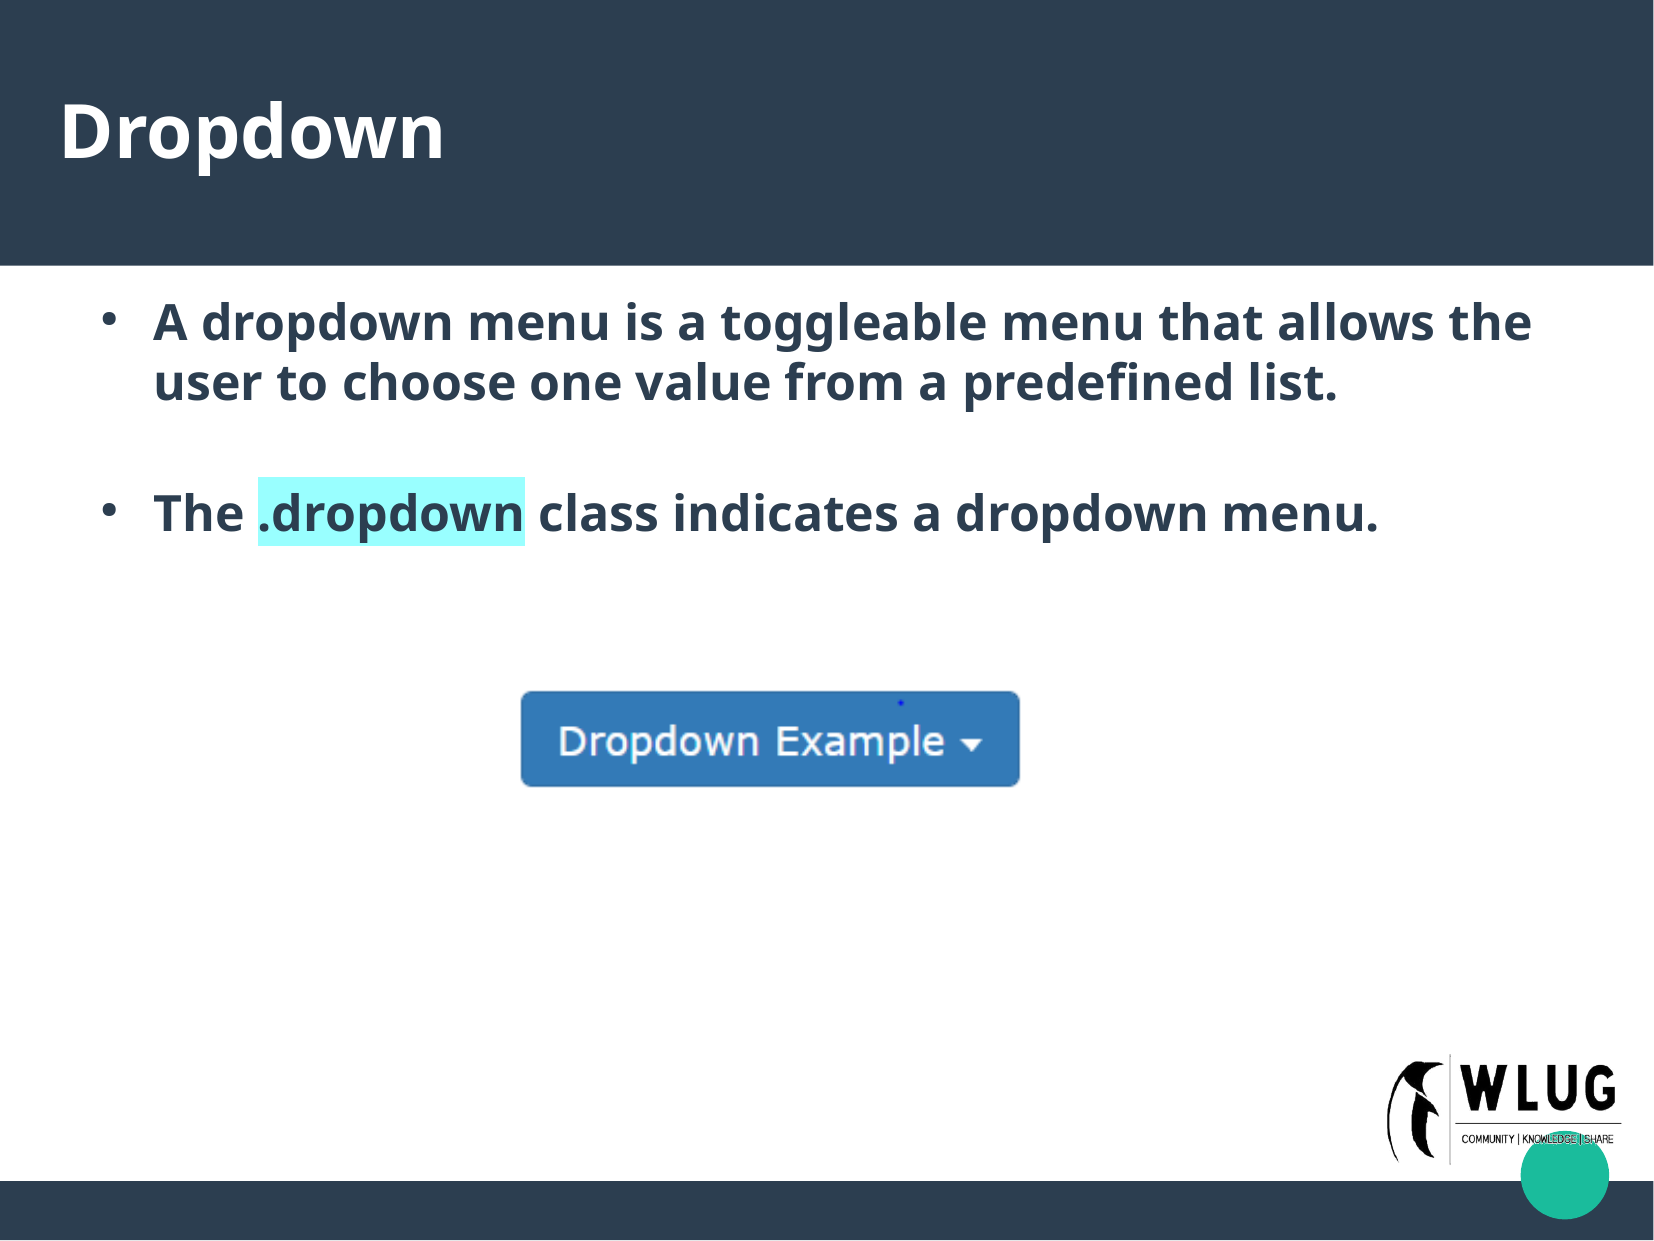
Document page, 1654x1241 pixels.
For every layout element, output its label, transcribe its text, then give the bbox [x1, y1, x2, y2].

list A dropdown menu is a toggleable menu that allows the user to choose one value from a predefined list. The .dropdown class indicates a dropdown menu. [82, 290, 1571, 1010]
picture [507, 673, 1041, 804]
title Dropdown [59, 49, 1595, 207]
picture [1371, 1046, 1630, 1170]
